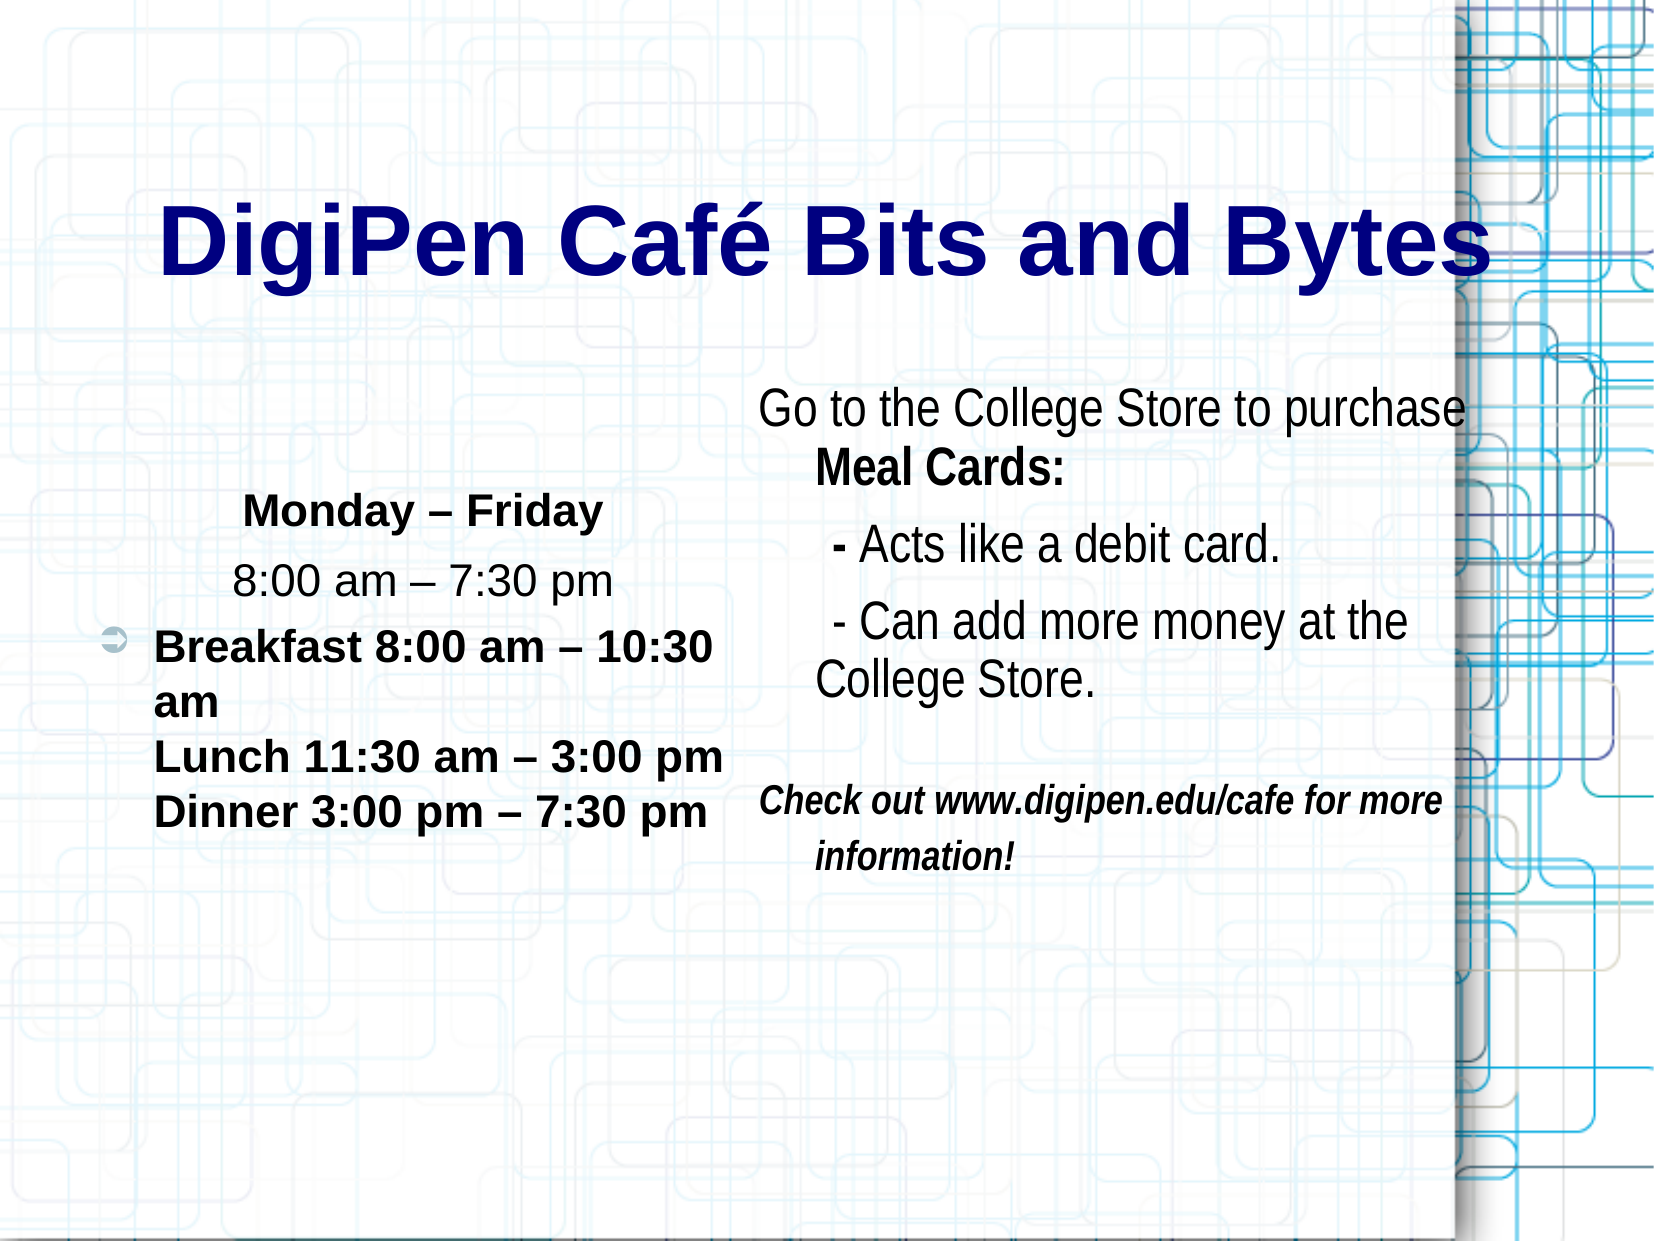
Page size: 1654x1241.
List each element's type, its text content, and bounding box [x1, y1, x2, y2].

picture [0, 0, 1654, 1241]
list Monday – Friday 8:00 am – 7:30 pm Breakfast 8:00 am – 10:30 am Lunch 11:30 am – 3:00 pm Dinner 3:00 pm – 7:30 pm [82, 473, 744, 1241]
list Go to the College Store to purchase Meal Cards: - Acts like a debit card. - Can add more money at the College Store. Check out www.digipen.edu/cafe for more information! [744, 371, 1571, 1241]
title DigiPen Café Bits and Bytes [123, 21, 1530, 304]
